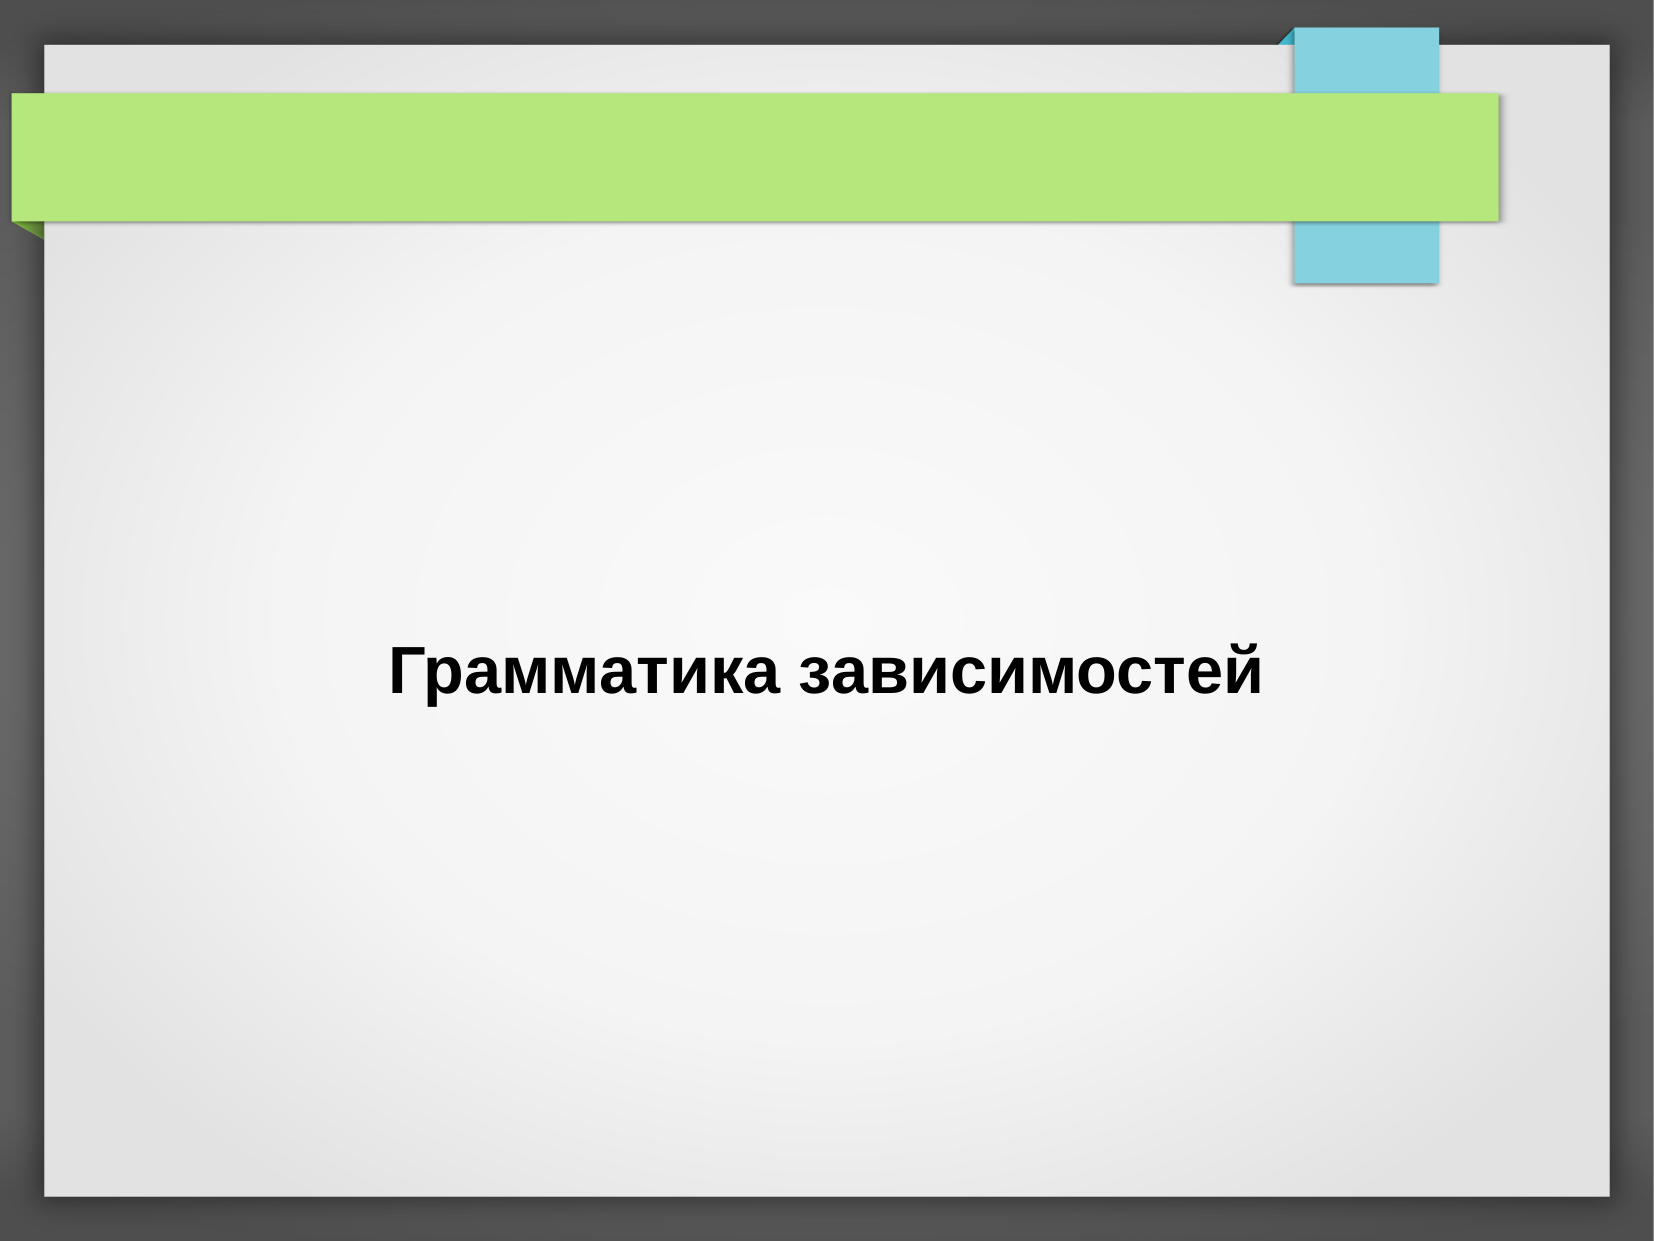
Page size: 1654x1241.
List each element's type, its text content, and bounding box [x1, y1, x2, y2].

subtitle Грамматика зависимостей [82, 290, 1571, 1010]
picture [0, 0, 1654, 1241]
